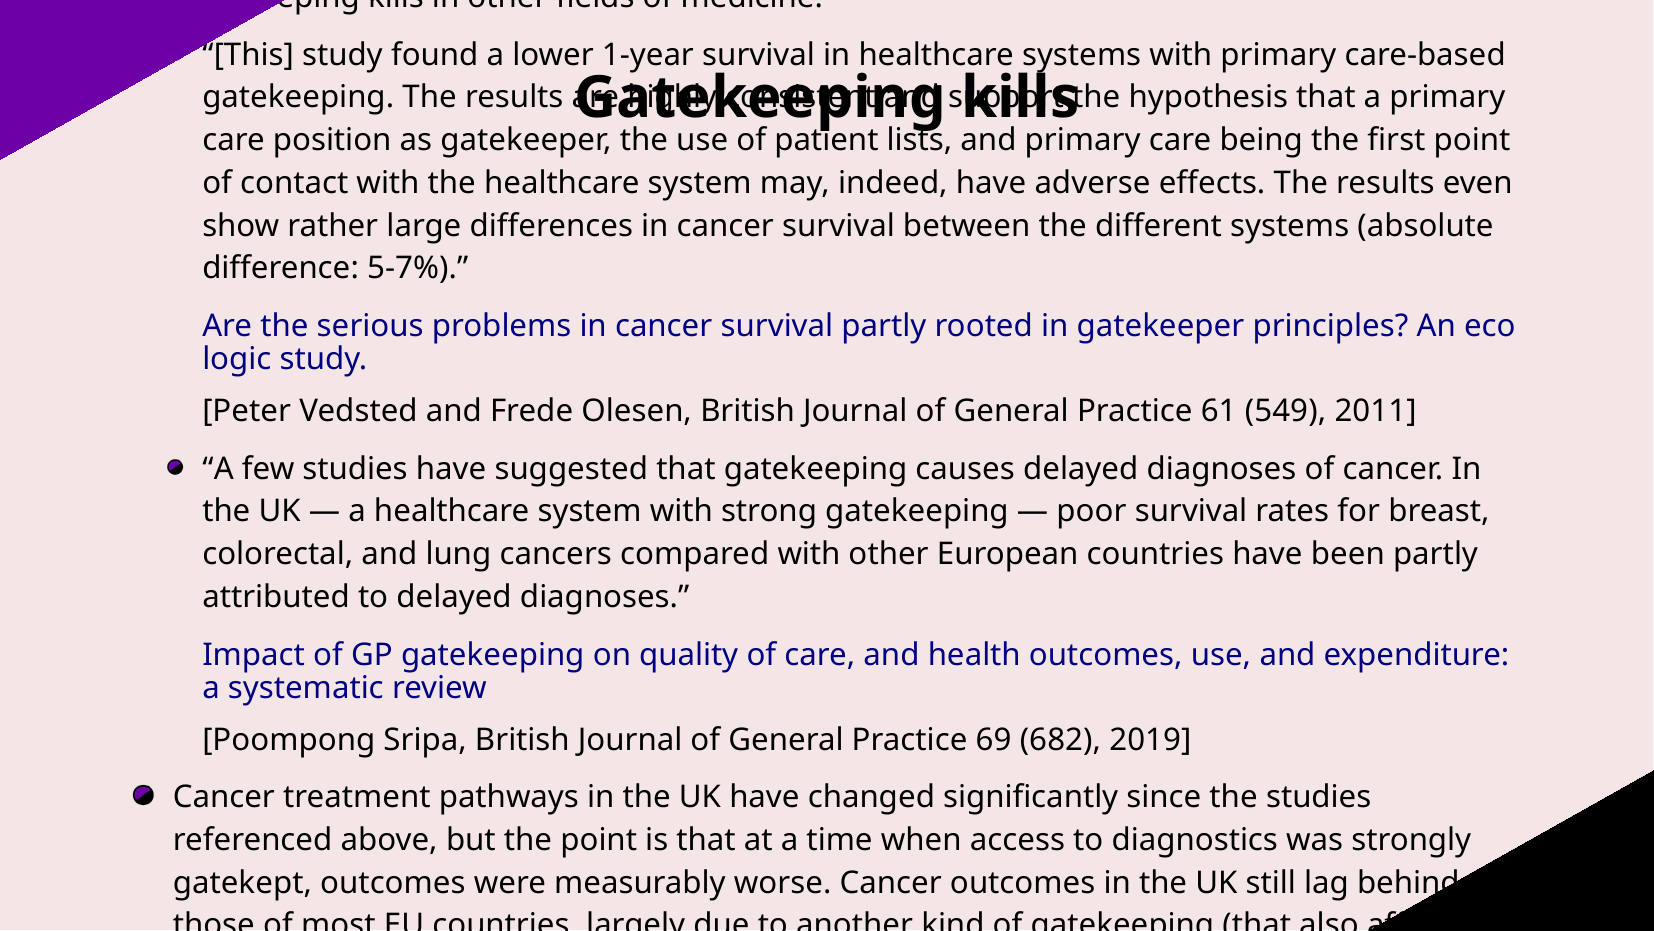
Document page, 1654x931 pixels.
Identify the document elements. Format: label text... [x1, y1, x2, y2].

text_box [1370, 770, 1654, 931]
subtitle Gatekeeping kills in other fields of medicine: “[This] study found a lower 1-year survival in healthcare systems with primary care-based gatekeeping. The results are highly consistent and support the hypothesis that a primary care position as gatekeeper, the use of patient lists, and primary care being the first point of contact with the healthcare system may, indeed, have adverse effects. The results even show rather large differences in cancer survival between the different systems (absolute difference: 5-7%).” Are the serious problems in cancer survival partly rooted in gatekeeper principles? An ecologic study. [Peter Vedsted and Frede Olesen, British Journal of General Practice 61 (549), 2011] “A few studies have suggested that gatekeeping causes delayed diagnoses of cancer. In the UK — a healthcare system with strong gatekeeping — poor survival rates for breast, colorectal, and lung cancers compared with other European countries have been partly attributed to delayed diagnoses.” Impact of GP gatekeeping on quality of care, and health outcomes, use, and expenditure: a systematic review [Poompong Sripa, British Journal of General Practice 69 (682), 2019] Cancer treatment pathways in the UK have changed significantly since the studies referenced above, but the point is that at a time when access to diagnostics was strongly gatekept, outcomes were measurably worse. Cancer outcomes in the UK still lag behind those of most EU countries, largely due to another kind of gatekeeping (that also affects gender-affirming healthcare): delay in adopting new drugs and treatments. UK cancer survival rates lag behind those of other European countries – study [Nicola Davis, The Guardian, July 2017] [131, 147, 1524, 857]
picture [175, 57, 184, 62]
title Gatekeeping kills [82, 35, 1571, 154]
text_box [0, 0, 284, 160]
